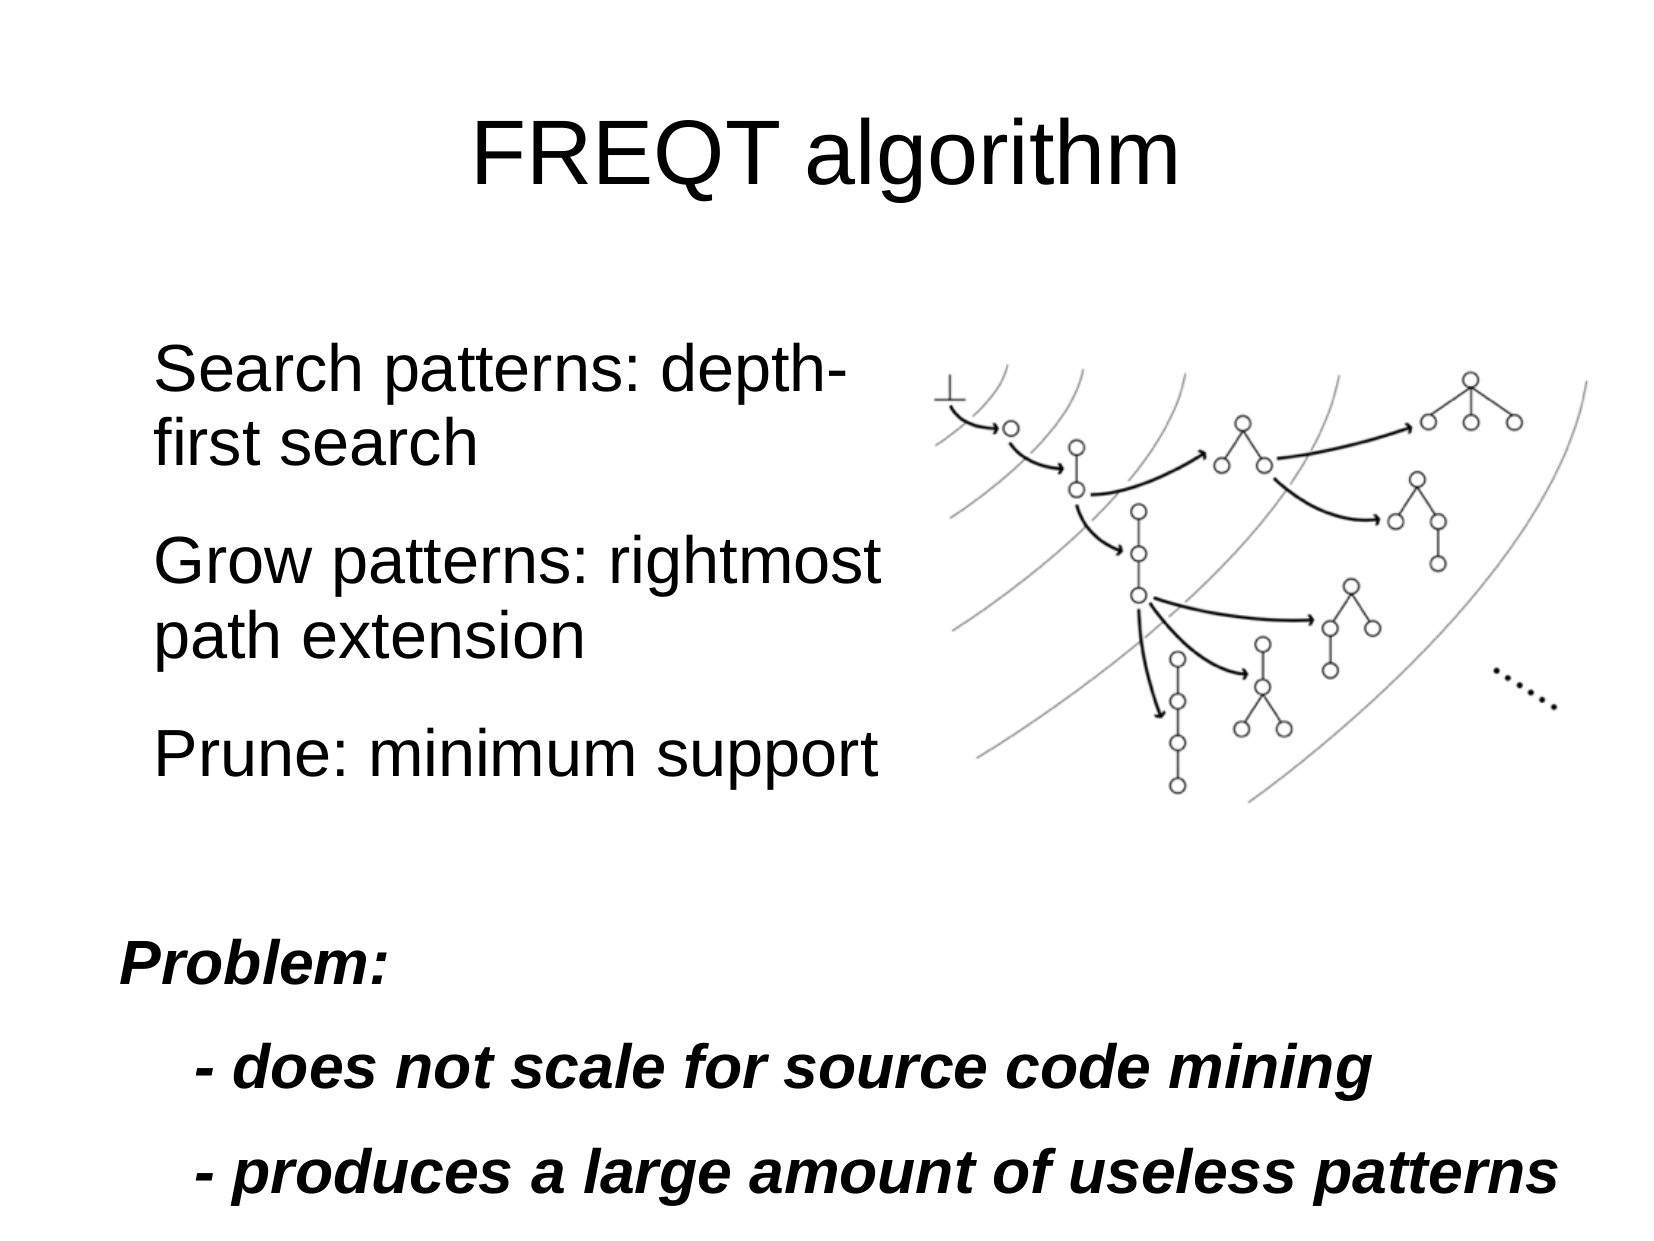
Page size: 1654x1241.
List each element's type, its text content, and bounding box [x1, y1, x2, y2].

title FREQT algorithm [82, 49, 1571, 257]
text_box Problem: - does not scale for source code mining - produces a large amount of useless patterns [105, 885, 1621, 1215]
picture [897, 309, 1618, 814]
list Search patterns: depth-first search Grow patterns: rightmost path extension Prune: minimum support [82, 330, 897, 796]
